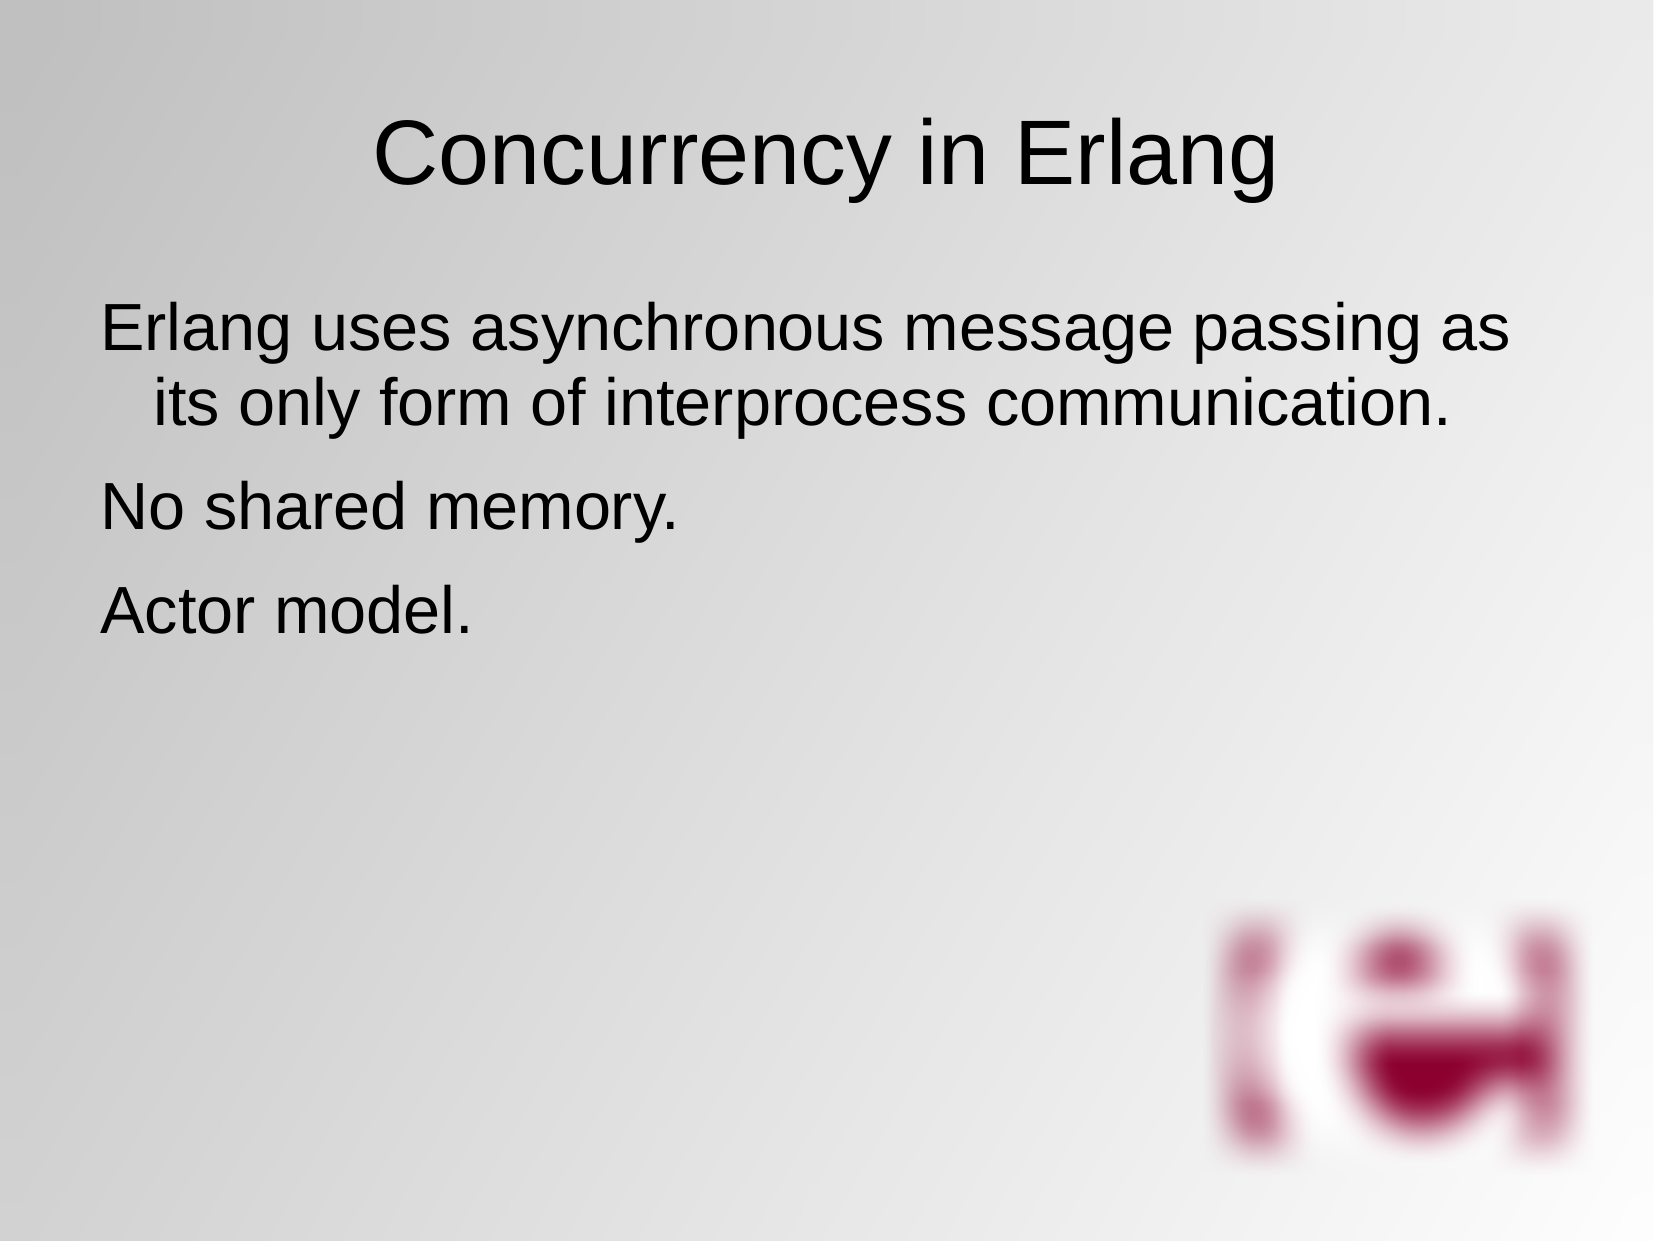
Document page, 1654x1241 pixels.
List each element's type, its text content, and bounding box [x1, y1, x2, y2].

picture [0, 0, 1654, 1241]
list Erlang uses asynchronous message passing as its only form of interprocess communication. No shared memory. Actor model. [82, 290, 1571, 1094]
title Concurrency in Erlang [82, 56, 1571, 250]
